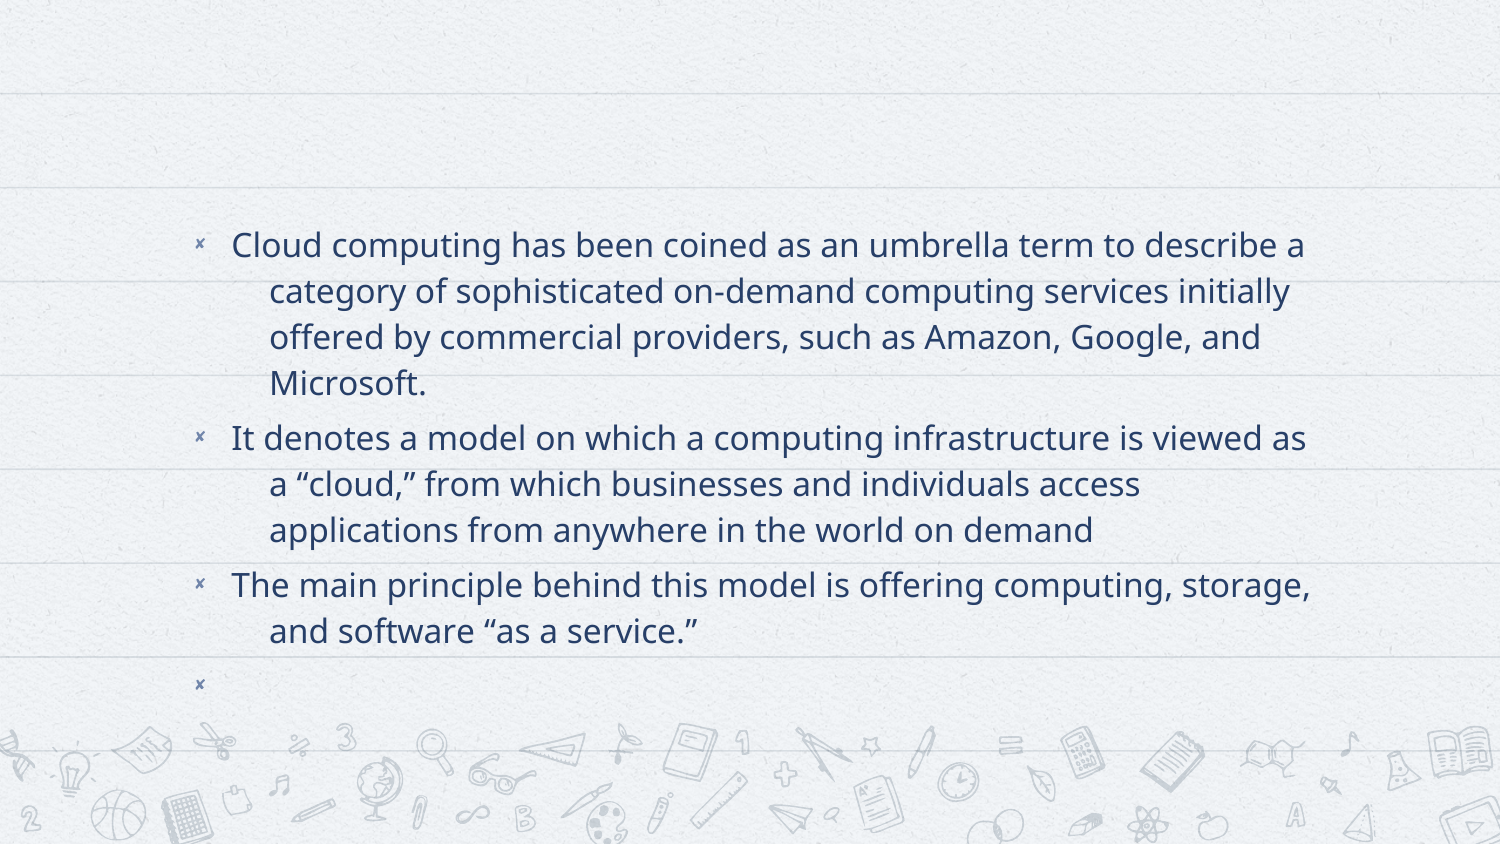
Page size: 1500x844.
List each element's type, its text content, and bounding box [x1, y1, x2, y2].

list Cloud computing has been coined as an umbrella term to describe a category of sophisticated on-demand computing services initially offered by commercial providers, such as Amazon, Google, and Microsoft. It denotes a model on which a computing infrastructure is viewed as a “cloud,” from which businesses and individuals access applications from anywhere in the world on demand The main principle behind this model is offering computing, storage, and software “as a service.” [87, 56, 1413, 658]
